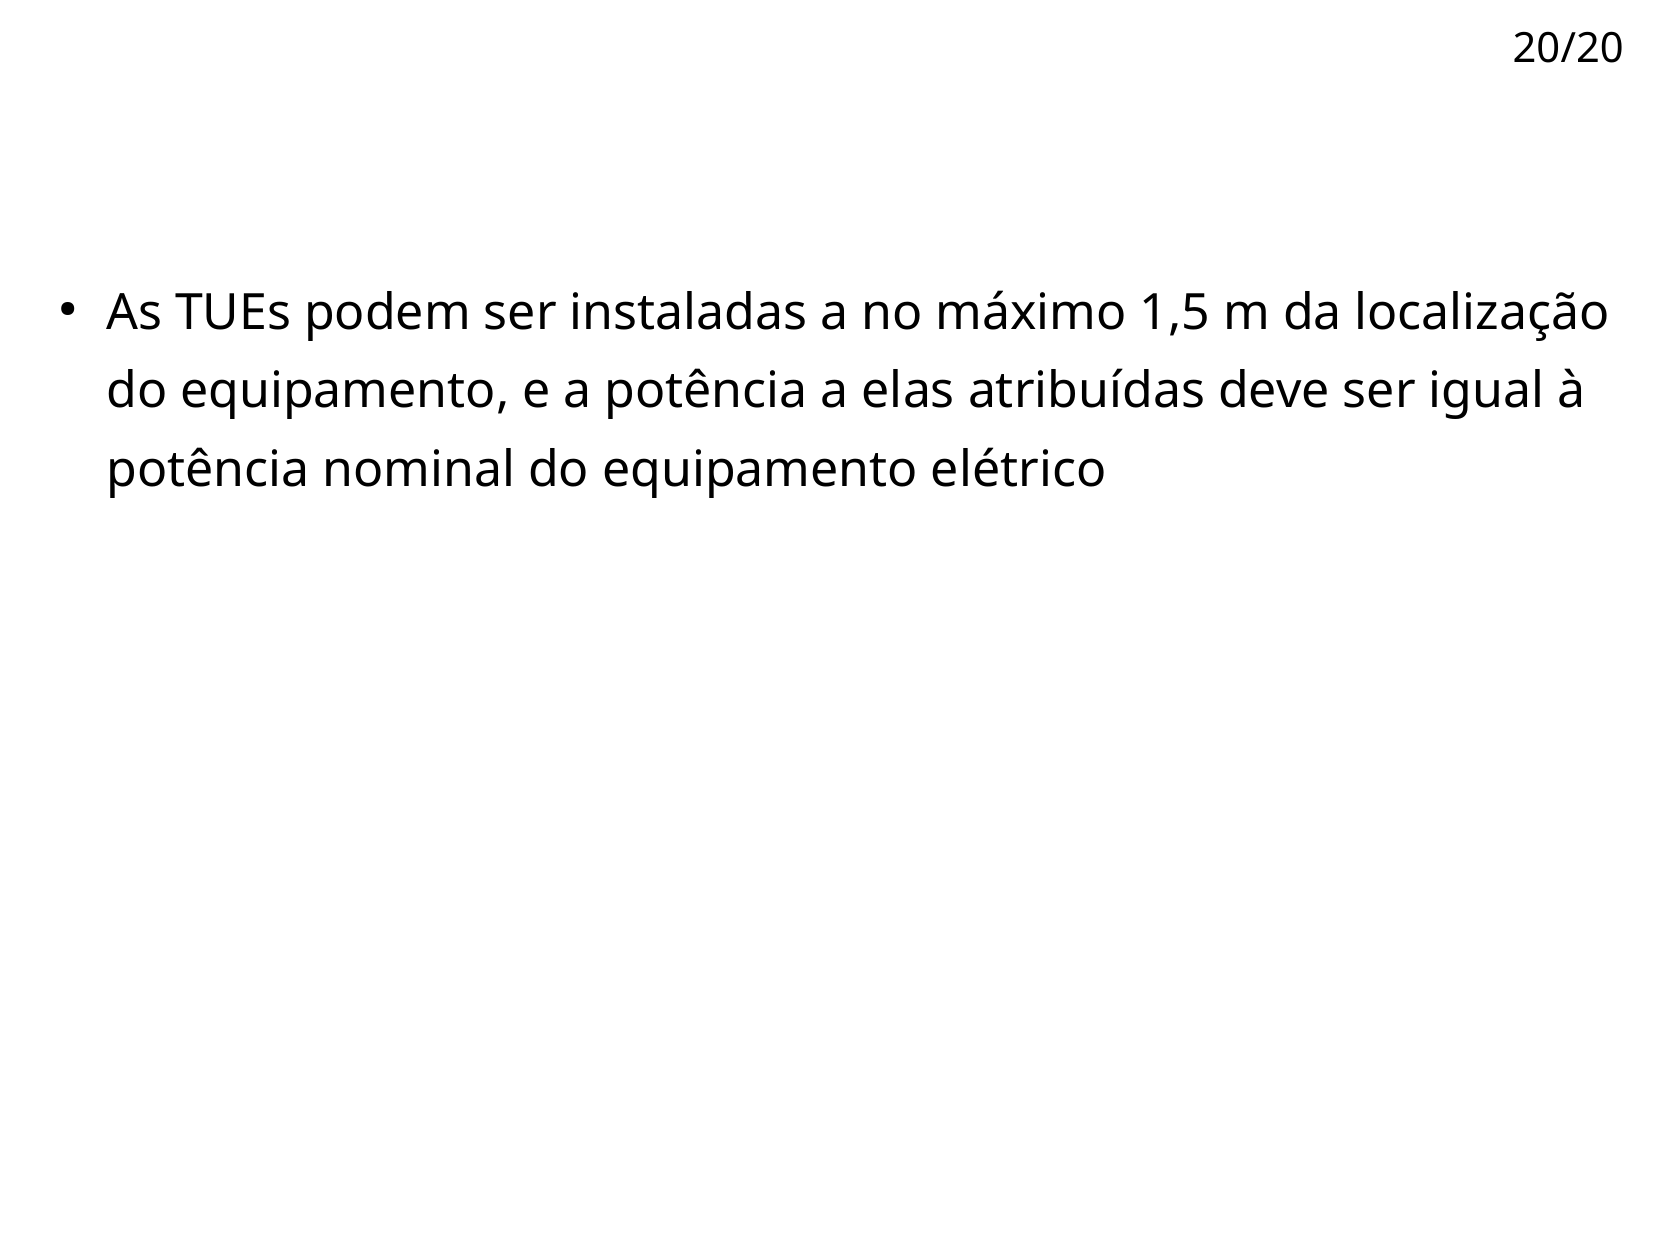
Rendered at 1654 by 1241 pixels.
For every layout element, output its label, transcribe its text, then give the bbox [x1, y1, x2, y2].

list As TUEs podem ser instaladas a no máximo 1,5 m da localização do equipamento, e a potência a elas atribuídas deve ser igual à potência nominal do equipamento elétrico [59, 265, 1625, 1211]
